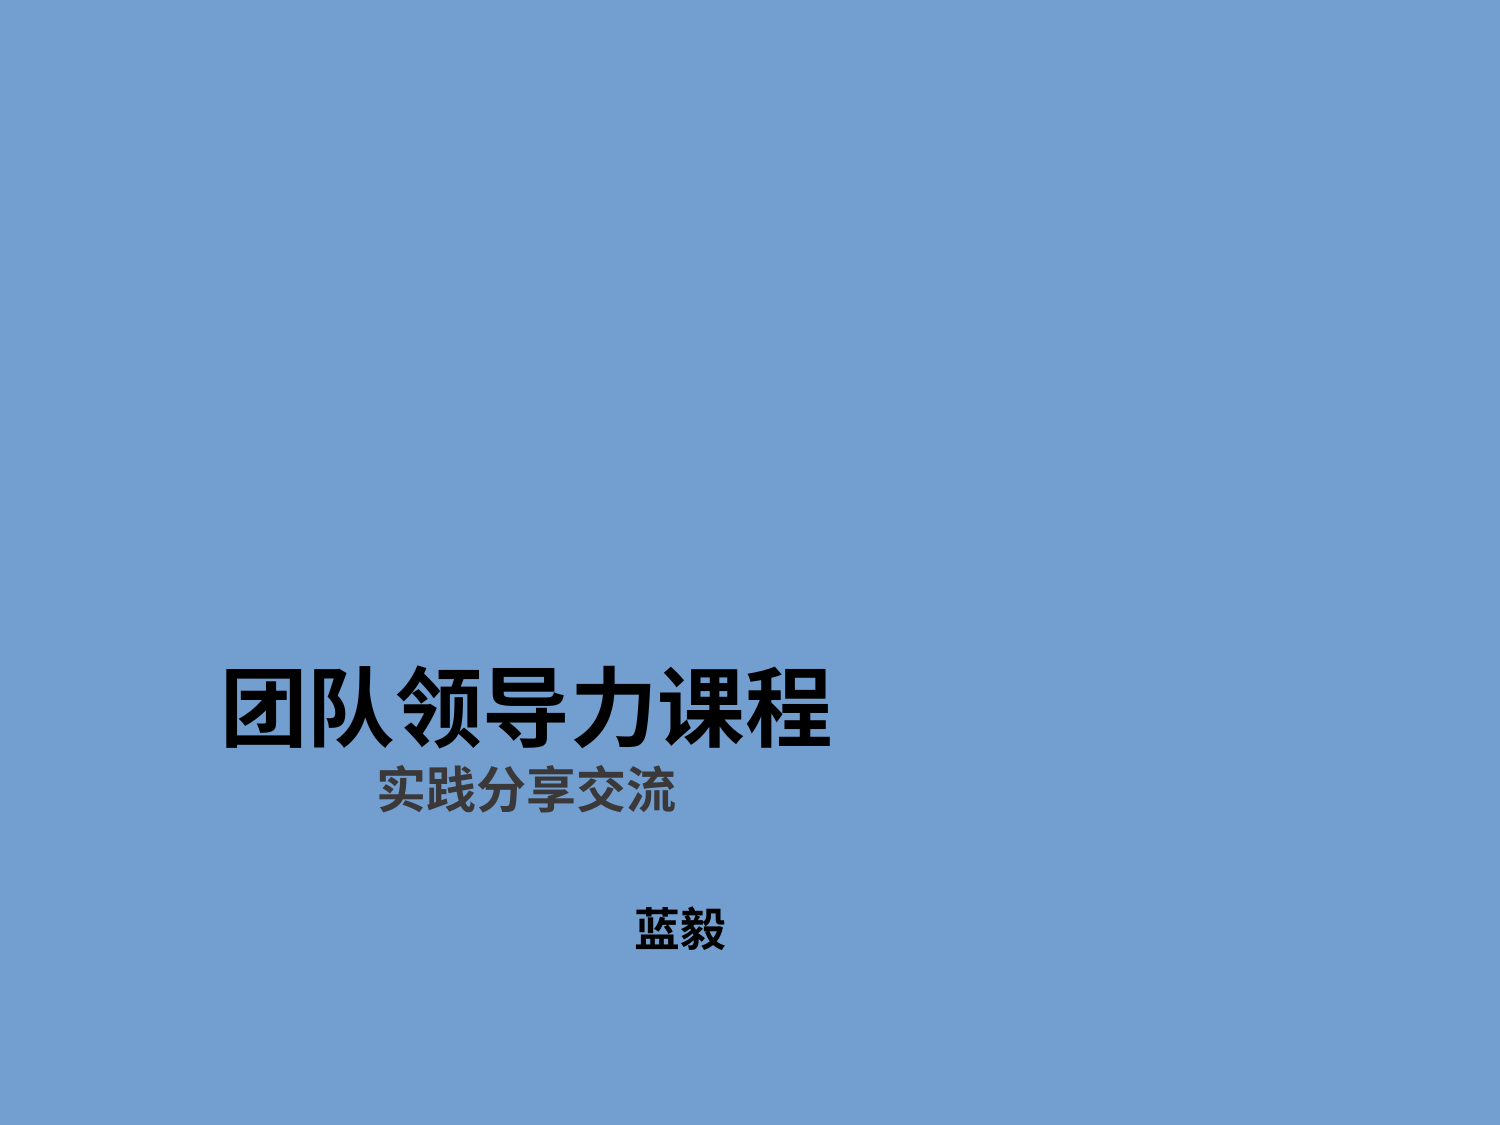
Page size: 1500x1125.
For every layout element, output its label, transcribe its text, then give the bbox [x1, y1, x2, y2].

title 团队领导力课程 实践分享交流 [0, 615, 1083, 857]
text_box 蓝毅 [620, 885, 768, 953]
